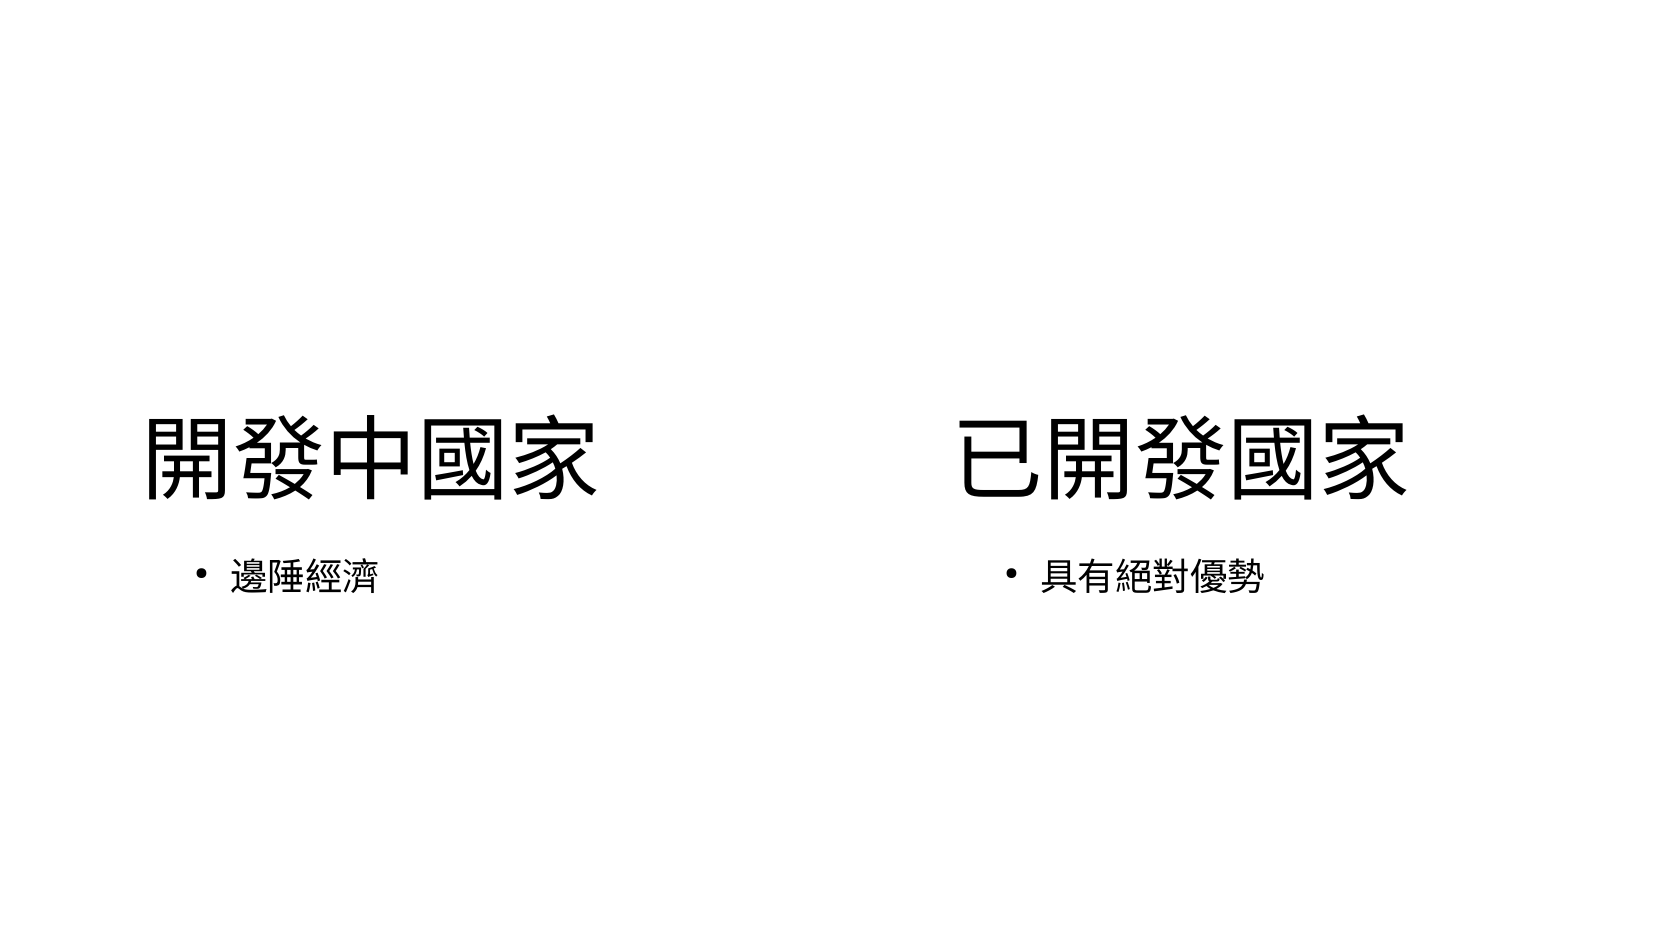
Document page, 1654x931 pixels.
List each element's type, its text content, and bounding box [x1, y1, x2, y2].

text_box 具有絕對優勢 [990, 540, 1426, 605]
title 已開發國家 [892, 375, 1471, 531]
title 開發中國家 [82, 375, 661, 531]
text_box 邊陲經濟 [180, 540, 616, 605]
